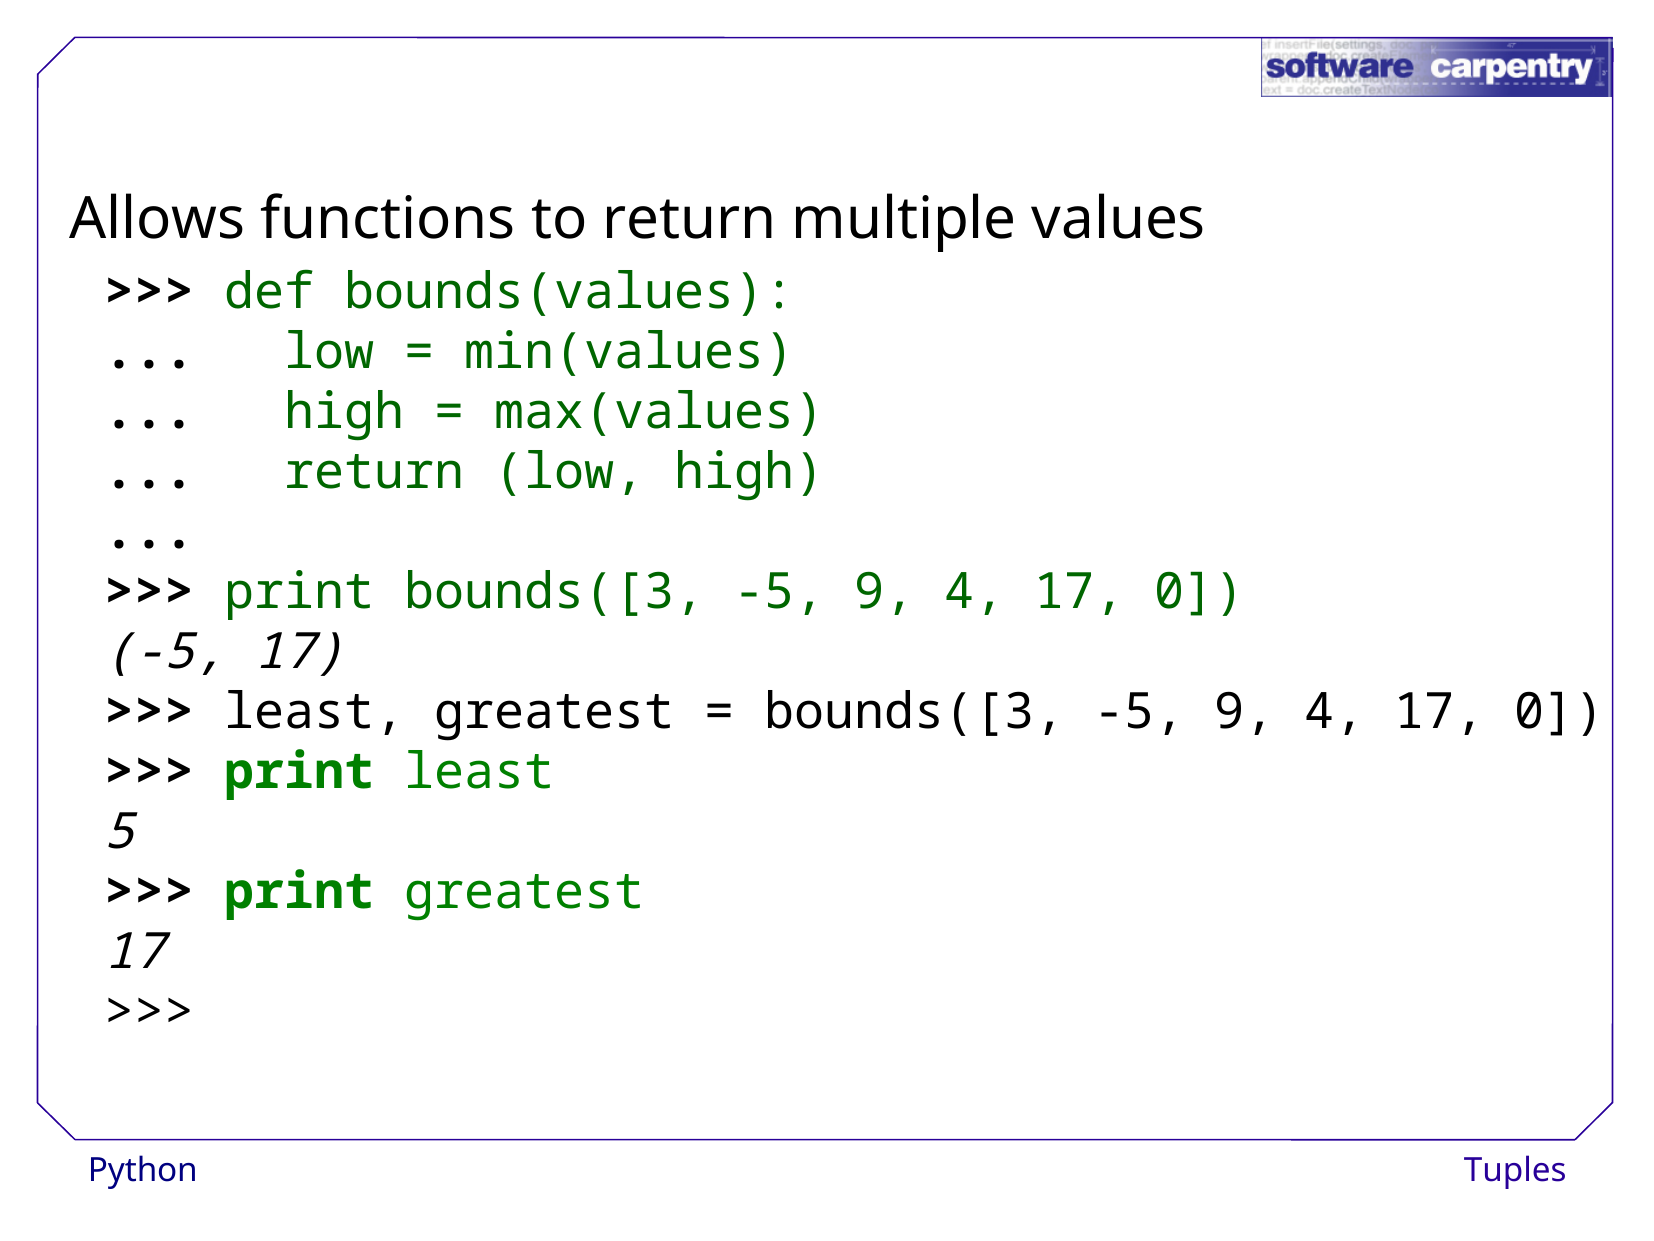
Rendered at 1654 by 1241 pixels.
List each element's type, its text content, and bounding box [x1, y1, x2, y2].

text_box Allows functions to return multiple values [54, 138, 1371, 259]
text_box >>> def bounds(values): ... low = min(values) ... high = max(values) ... return (low, high) ... >>> print bounds([3, -5, 9, 4, 17, 0]) (-5, 17) >>> least, greatest = bounds([3, -5, 9, 4, 17, 0]) >>> print least 5 >>> print greatest 17 >>> [89, 251, 1440, 1046]
picture [1261, 39, 1613, 97]
